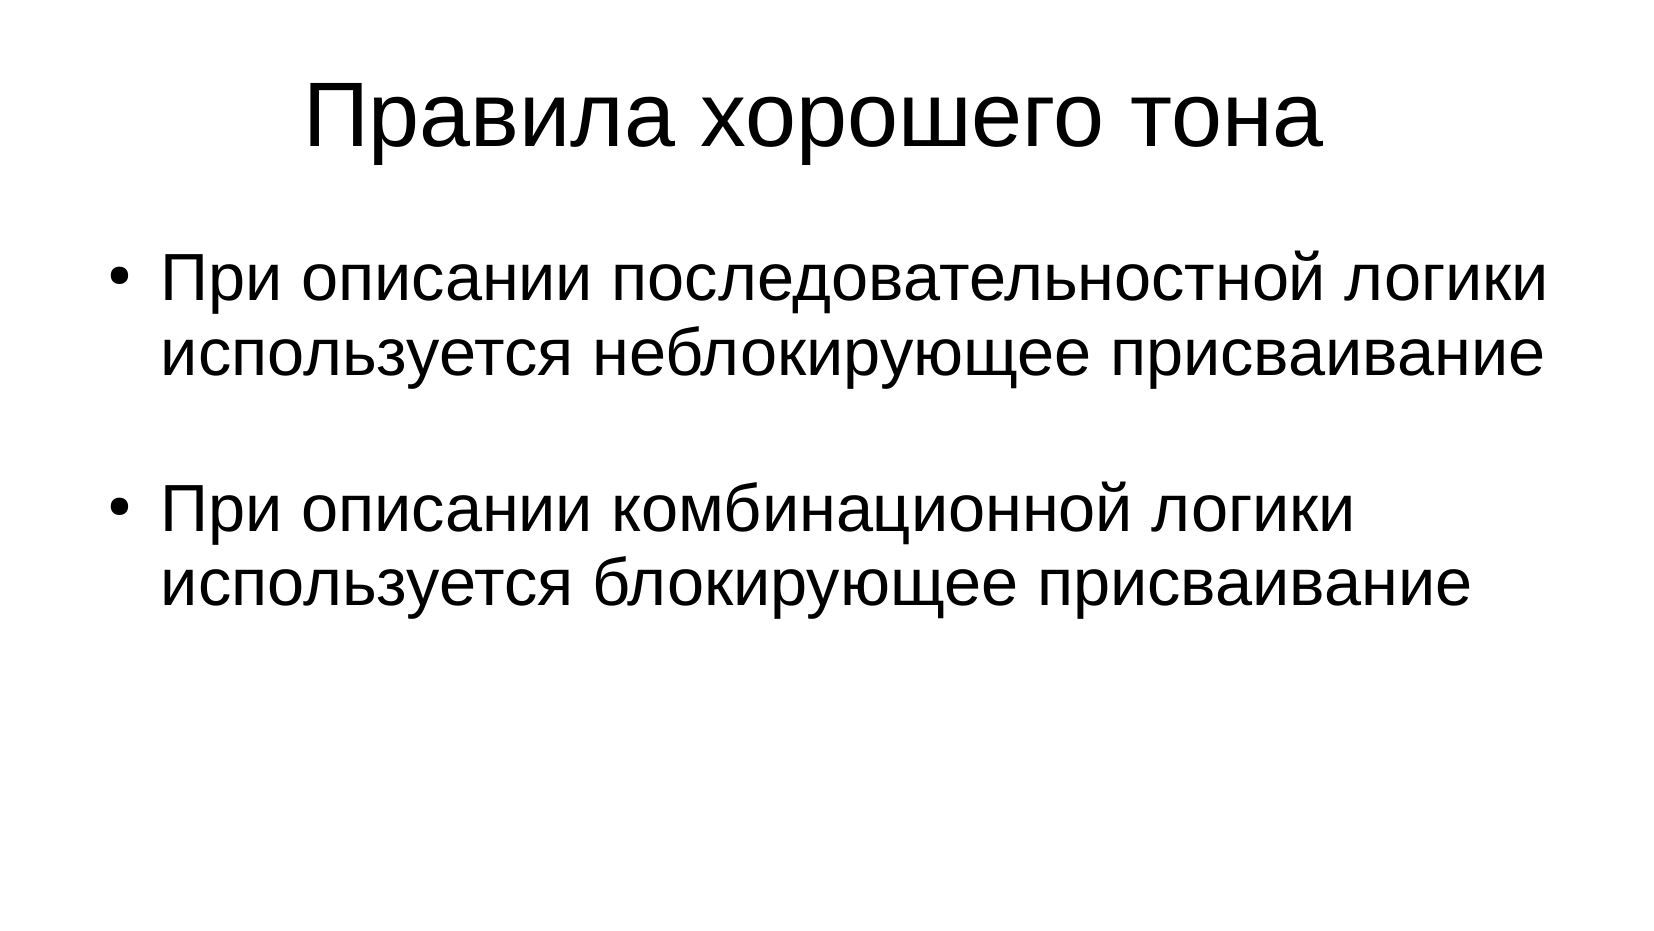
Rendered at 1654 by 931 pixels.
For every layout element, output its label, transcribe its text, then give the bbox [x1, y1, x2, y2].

title Правила хорошего тона [82, 12, 1571, 218]
list При описании последовательностной логики используется неблокирующее присваивание При описании комбинационной логики используется блокирующее присваивание [90, 240, 1579, 721]
